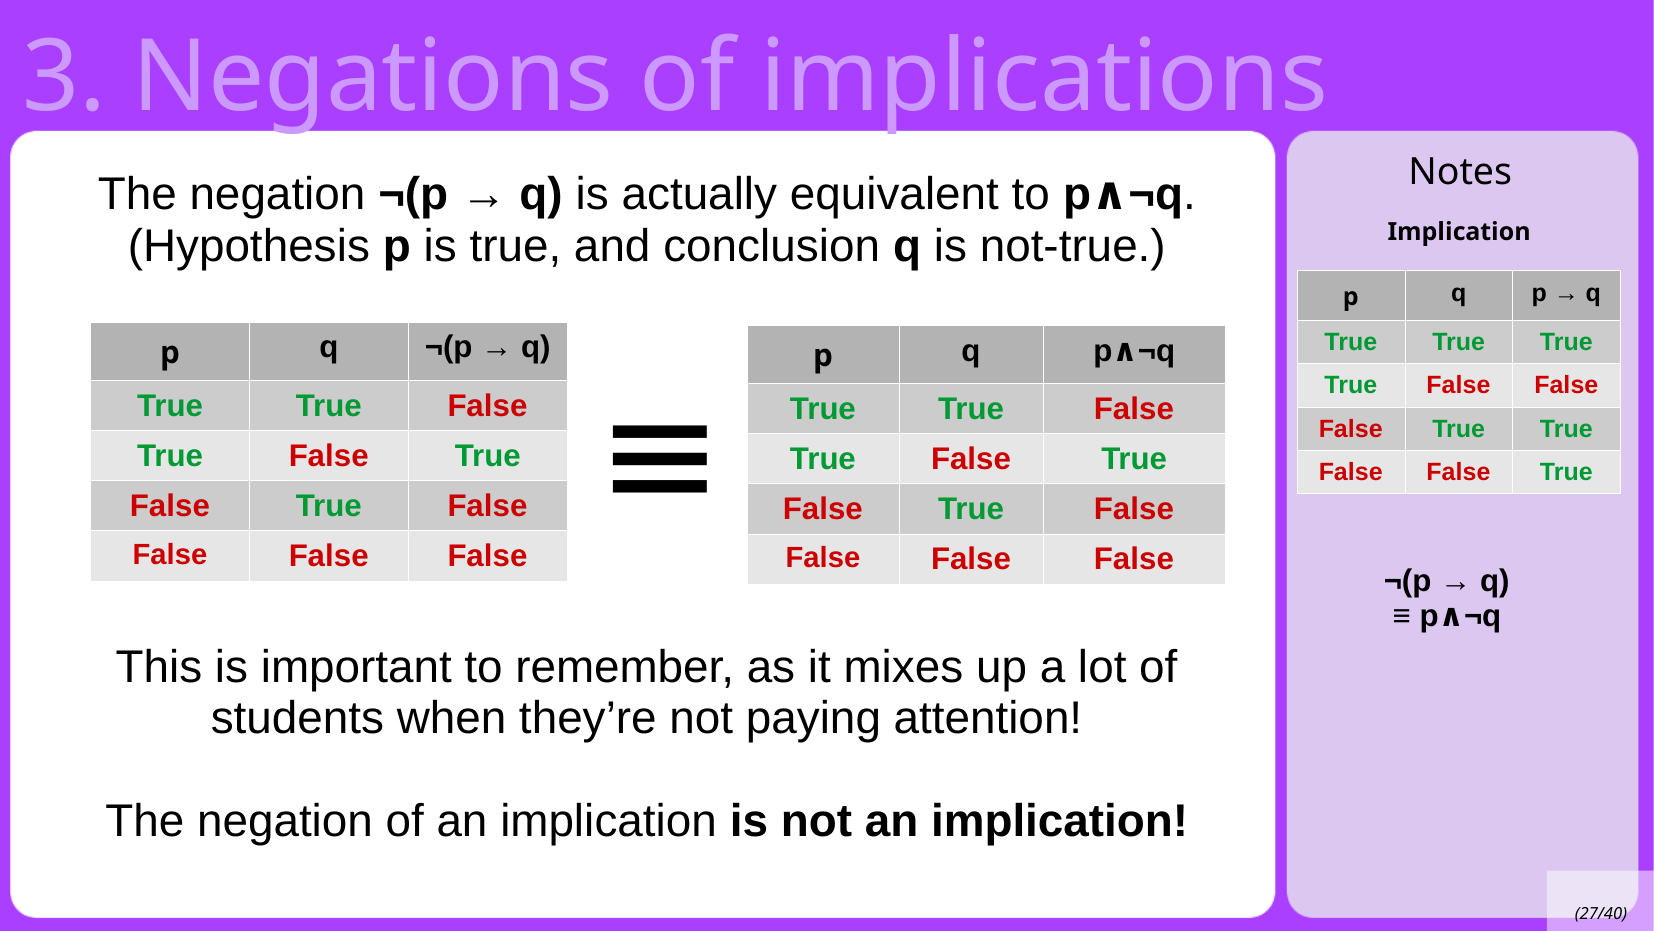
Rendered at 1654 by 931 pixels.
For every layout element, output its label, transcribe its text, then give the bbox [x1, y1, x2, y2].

text_box Notes [1546, 870, 1654, 877]
table_cell False [748, 535, 899, 584]
text_box The negation ¬(p → q) is actually equivalent to p∧¬q. (Hypothesis p is true, and conclusion q is not-true.) [43, 168, 1250, 279]
table_cell True [1513, 321, 1620, 363]
table_cell True [748, 384, 899, 433]
table_cell True [1513, 451, 1620, 493]
table_cell True [748, 434, 899, 483]
text_box ≡ [582, 357, 735, 541]
table_header p [91, 323, 249, 380]
table_cell True [1298, 364, 1405, 407]
table_cell True [250, 381, 408, 430]
text_box ¬(p → q) ≡ p∧¬q [1339, 563, 1554, 634]
text_box Notes [1290, 141, 1631, 199]
table_cell False [91, 531, 249, 581]
text_box (<number>/40) [1546, 877, 1654, 931]
table_cell False [1044, 484, 1225, 534]
table_cell False [1406, 451, 1512, 493]
table_cell True [1406, 408, 1512, 450]
table_cell False [409, 481, 567, 530]
picture [0, 0, 1654, 931]
table_cell True [409, 431, 567, 480]
table_header q [900, 326, 1043, 383]
table_cell False [900, 434, 1043, 483]
table_cell False [1298, 408, 1405, 450]
title 3. Negations of implications [22, 13, 1511, 130]
table_header q [250, 323, 408, 380]
table_cell False [1513, 364, 1620, 407]
table_cell False [1044, 384, 1225, 433]
table_header ¬(p → q) [409, 323, 567, 380]
table_cell False [900, 535, 1043, 584]
table_cell False [748, 484, 899, 534]
table_header p [1298, 271, 1405, 320]
table_cell False [250, 531, 408, 581]
table_cell False [91, 481, 249, 530]
table_cell False [409, 531, 567, 581]
table_cell True [900, 484, 1043, 534]
table_header q [1406, 271, 1512, 320]
table_cell True [91, 431, 249, 480]
table_cell False [1298, 451, 1405, 493]
table_cell True [1406, 321, 1512, 363]
table_cell True [900, 384, 1043, 433]
table_cell True [1298, 321, 1405, 363]
table_header p∧¬q [1044, 326, 1225, 383]
table_cell False [1044, 535, 1225, 584]
table_cell True [250, 481, 408, 530]
table_header p → q [1513, 271, 1620, 320]
table_cell False [1406, 364, 1512, 407]
table_header p [748, 326, 899, 383]
table_cell True [91, 381, 249, 430]
table_cell False [250, 431, 408, 480]
table_cell False [409, 381, 567, 430]
text_box This is important to remember, as it mixes up a lot of students when they’re not paying attention! The negation of an implication is not an implication! [43, 640, 1251, 846]
table_cell True [1044, 434, 1225, 483]
table_cell True [1513, 408, 1620, 450]
text_box Implication [1290, 209, 1629, 252]
